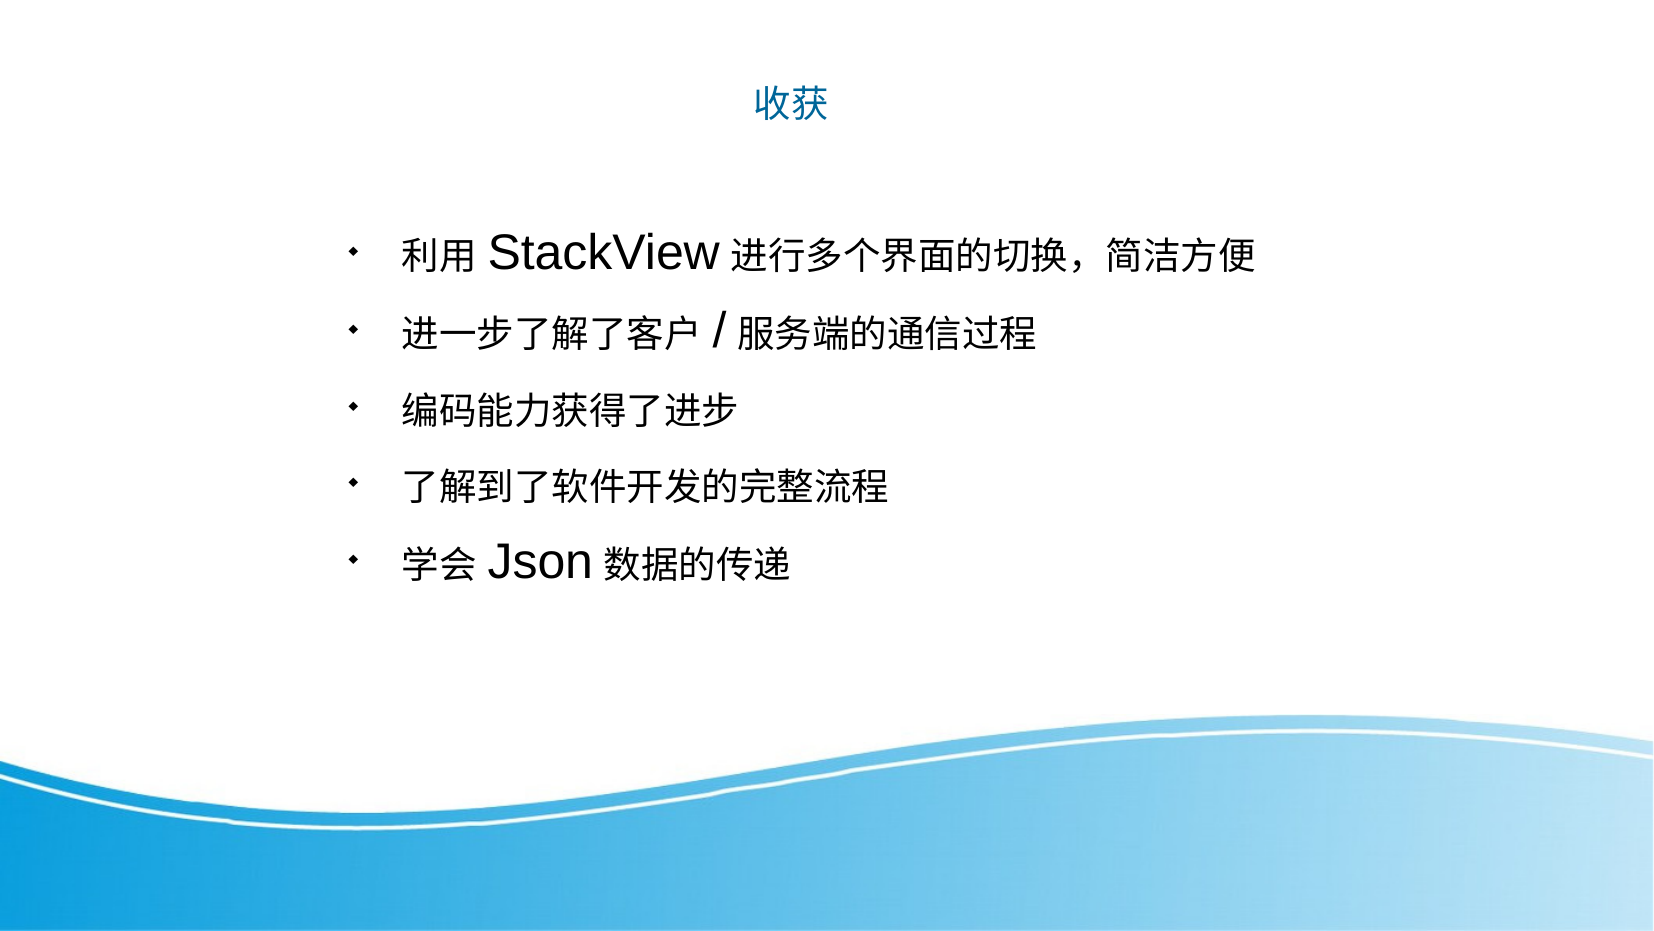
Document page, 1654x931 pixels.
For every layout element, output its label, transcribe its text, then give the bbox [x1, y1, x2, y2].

picture [0, 714, 1654, 931]
list 利用StackView进行多个界面的切换，简洁方便 进一步了解了客户/服务端的通信过程 编码能力获得了进步 了解到了软件开发的完整流程 学会Json数据的传递 [330, 224, 1300, 638]
title 收获 [47, 23, 1536, 179]
